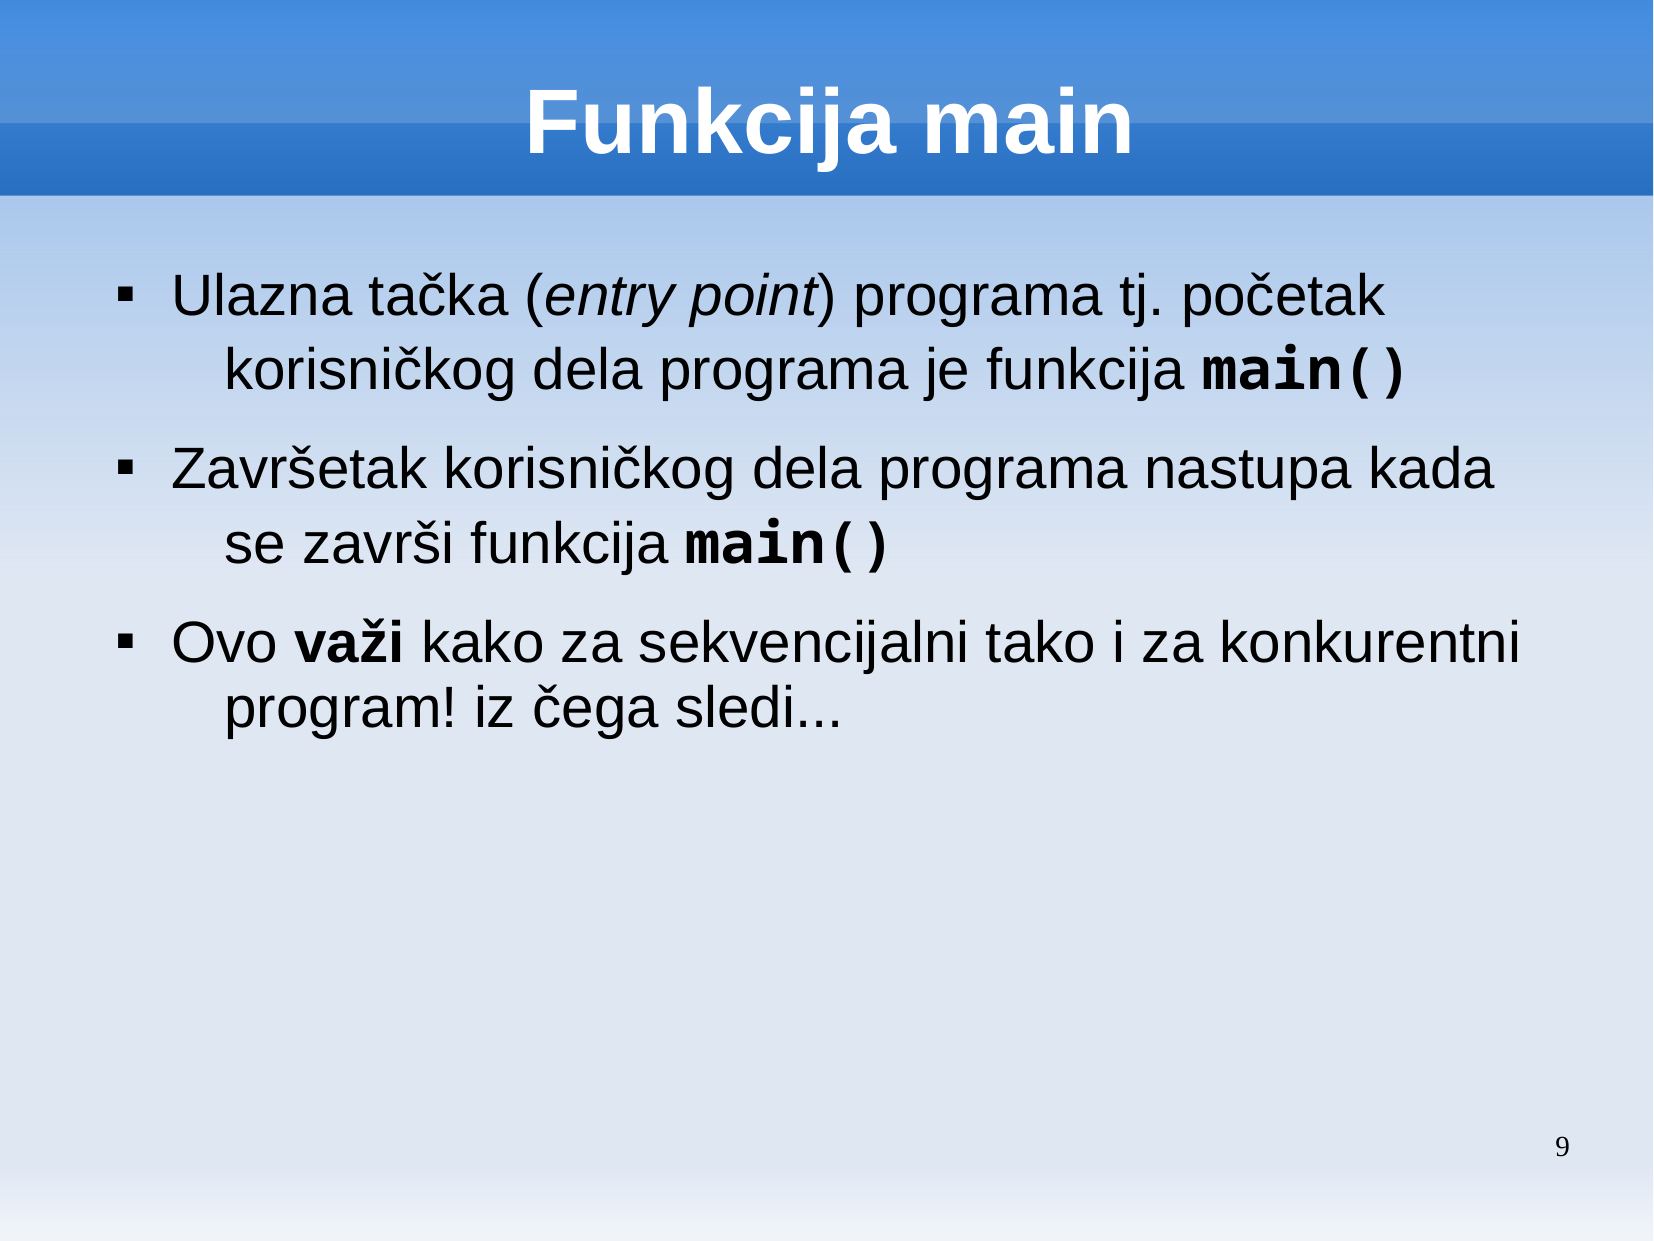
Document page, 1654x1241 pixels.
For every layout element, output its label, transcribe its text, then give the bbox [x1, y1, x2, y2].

picture [0, 0, 1654, 1241]
title Funkcija main [86, 17, 1575, 226]
list Ulazna tačka (entry point) programa tj. početak korisničkog dela programa je funkcija main() Završetak korisničkog dela programa nastupa kada se završi funkcija main() Ovo važi kako za sekvencijalni tako i za konkurentni program! iz čega sledi... [82, 262, 1571, 1126]
